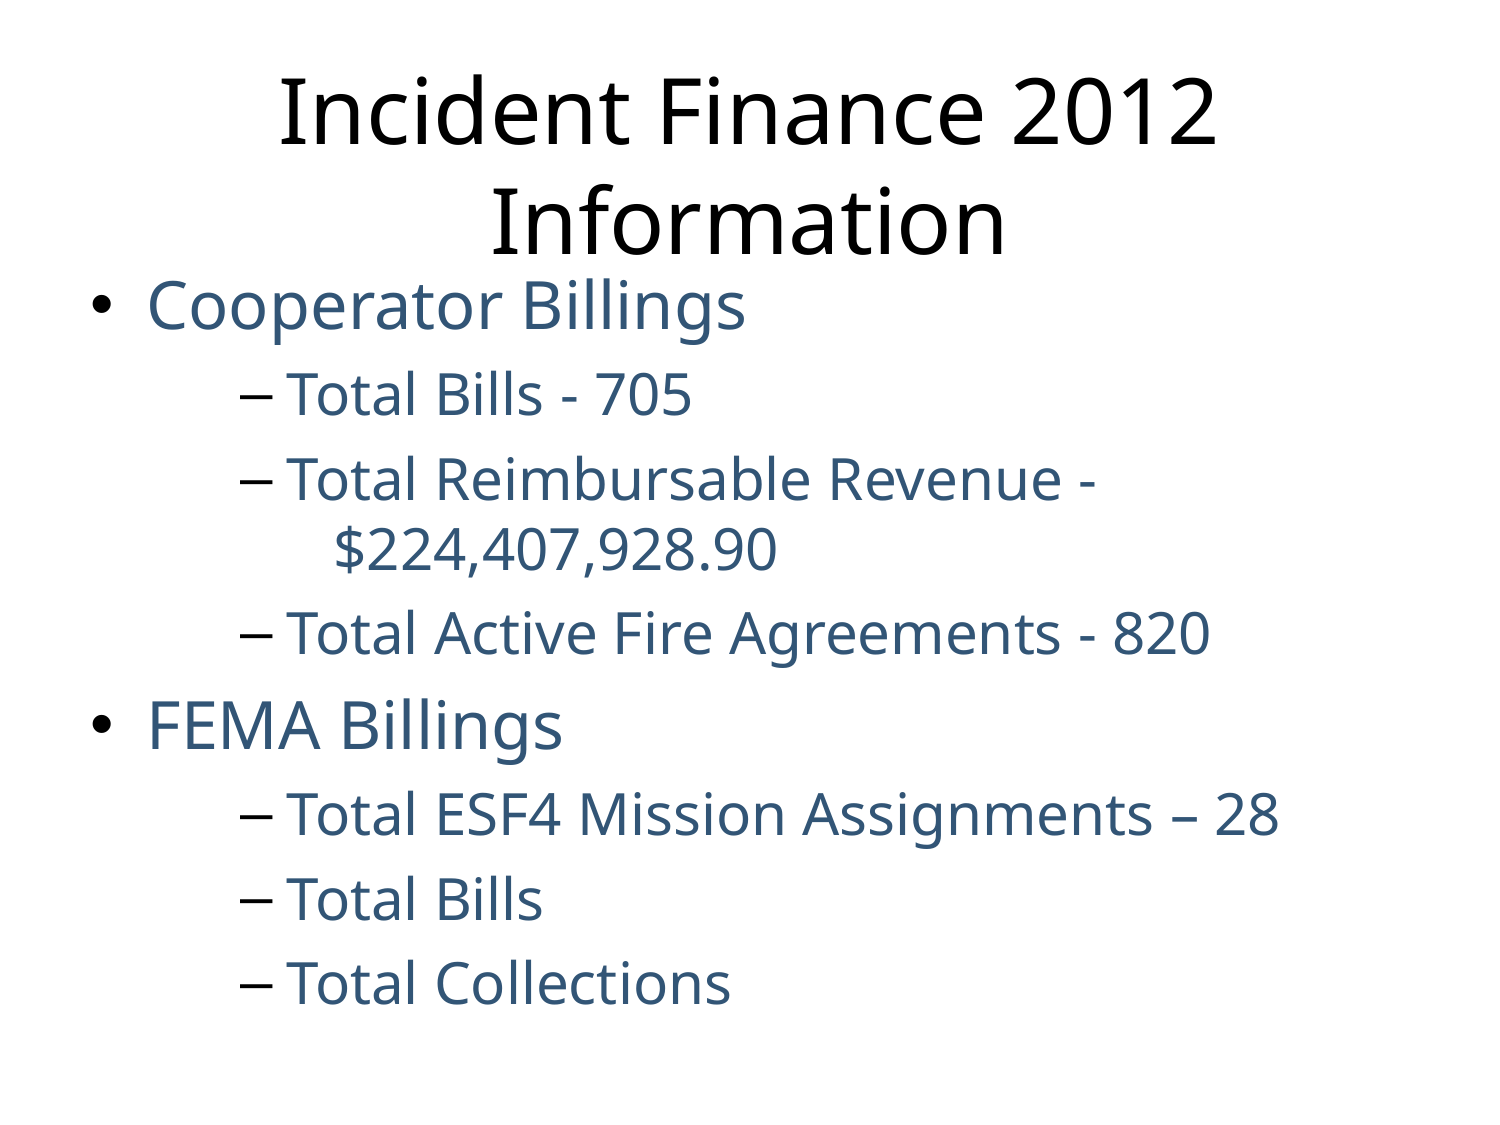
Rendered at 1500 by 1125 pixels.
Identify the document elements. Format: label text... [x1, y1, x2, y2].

title Incident Finance 2012 Information [75, 45, 1426, 233]
list Cooperator Billings Total Bills - 705 Total Reimbursable Revenue - $224,407,928.90 Total Active Fire Agreements - 820 FEMA Billings Total ESF4 Mission Assignments – 28 Total Bills Total Collections [75, 255, 1426, 1064]
